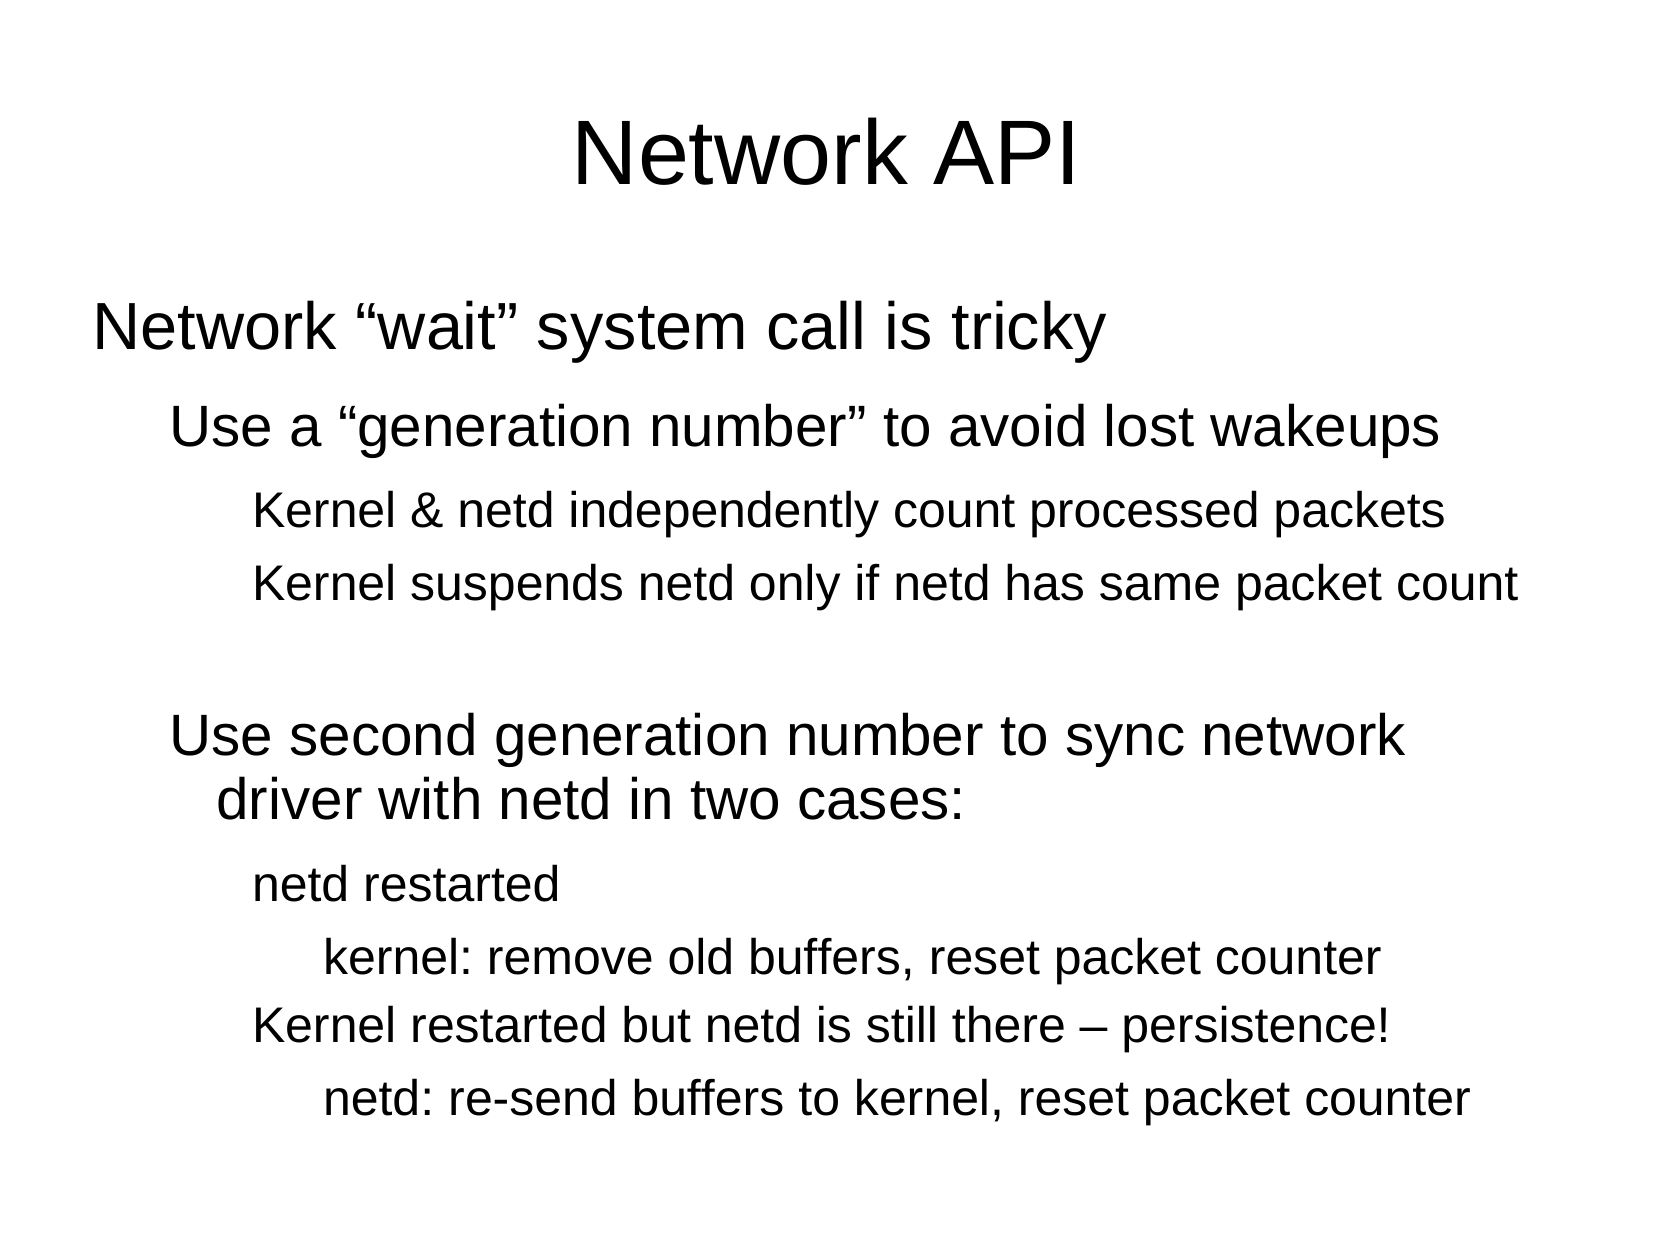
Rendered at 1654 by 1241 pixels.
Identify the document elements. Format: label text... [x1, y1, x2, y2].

title Network API [82, 49, 1571, 257]
list Network “wait” system call is tricky Use a “generation number” to avoid lost wakeups Kernel & netd independently count processed packets Kernel suspends netd only if netd has same packet count Use second generation number to sync network driver with netd in two cases: netd restarted kernel: remove old buffers, reset packet counter Kernel restarted but netd is still there – persistence! netd: re-send buffers to kernel, reset packet counter [75, 288, 1564, 1201]
